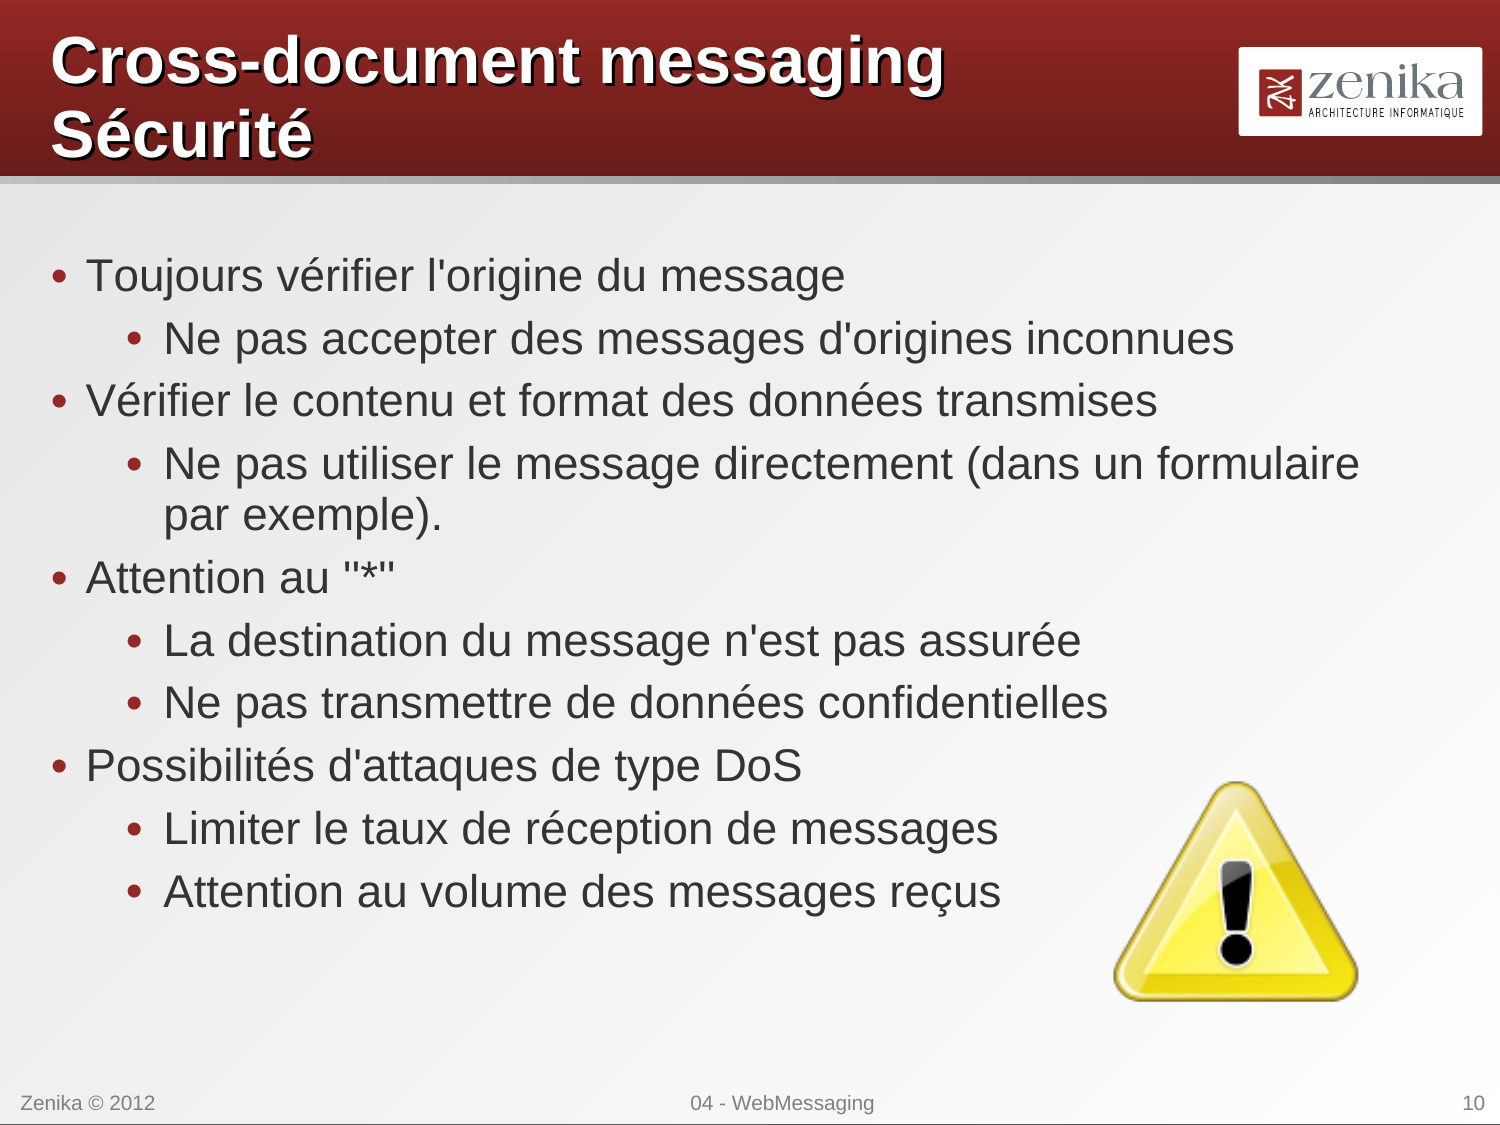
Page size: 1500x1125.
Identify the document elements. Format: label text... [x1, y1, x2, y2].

list Toujours vérifier l'origine du message Ne pas accepter des messages d'origines inconnues Vérifier le contenu et format des données transmises Ne pas utiliser le message directement (dans un formulaire par exemple). Attention au ''*'' La destination du message n'est pas assurée Ne pas transmettre de données confidentielles Possibilités d'attaques de type DoS Limiter le taux de réception de messages Attention au volume des messages reçus [50, 249, 1435, 1079]
title Cross-document messaging Sécurité [50, 15, 1206, 180]
picture [1257, 58, 1464, 125]
picture [1104, 755, 1371, 1023]
